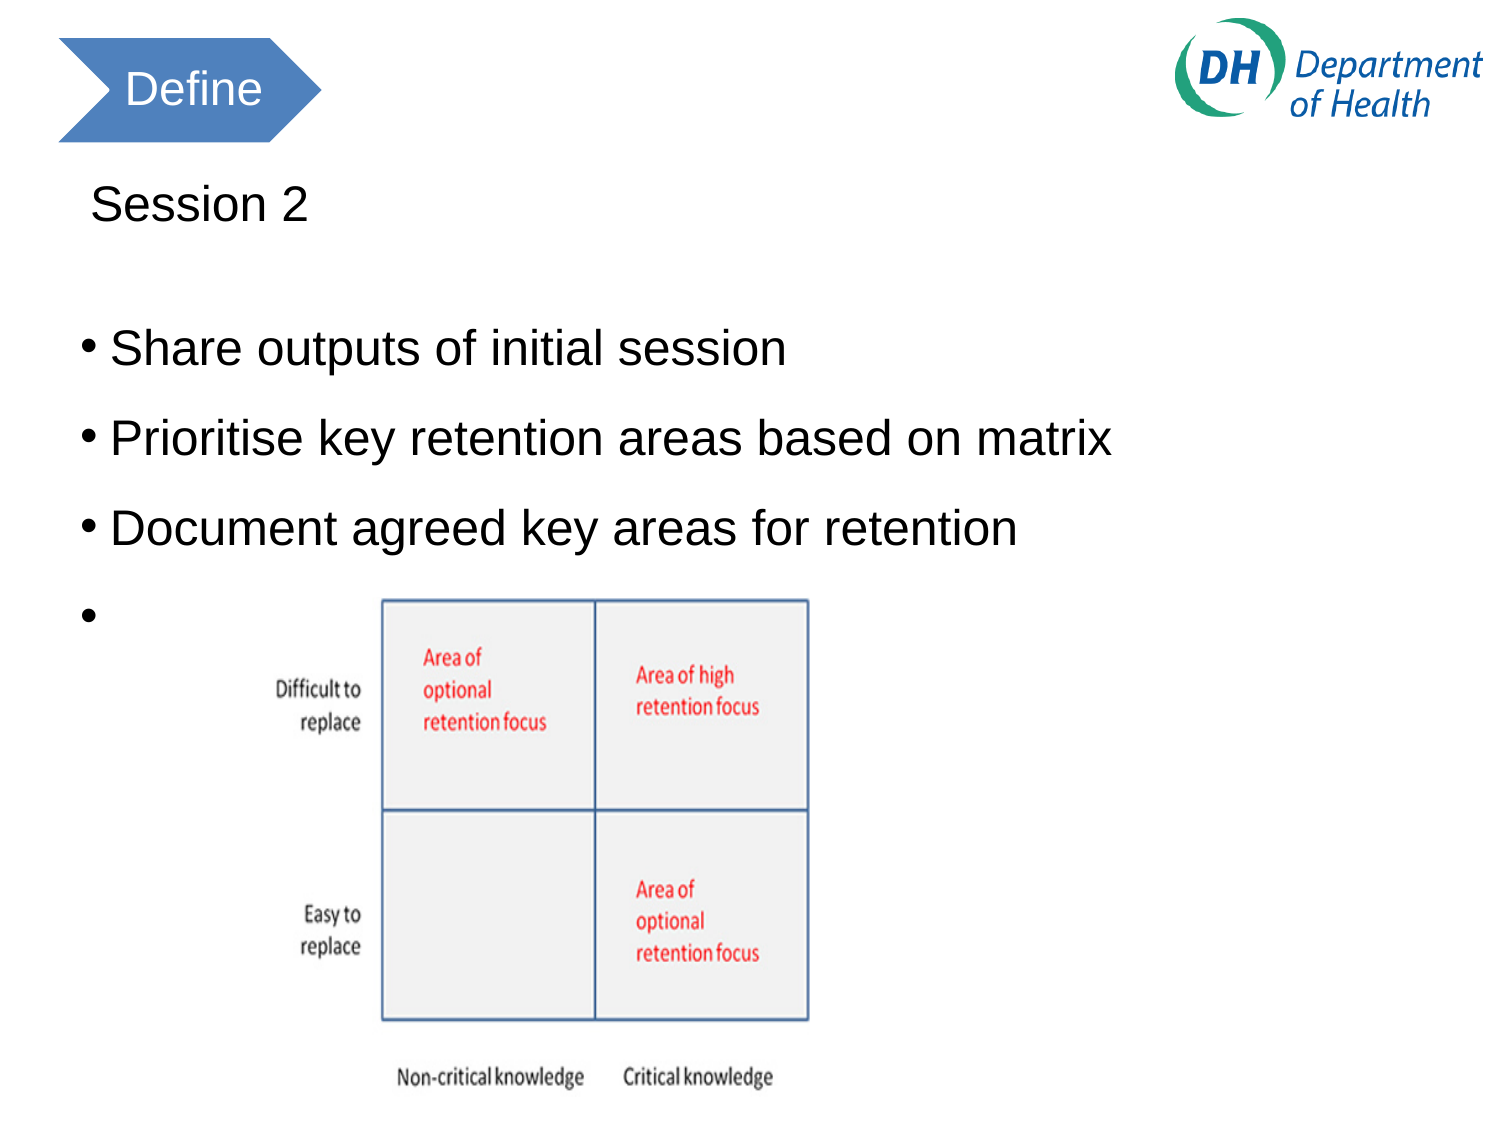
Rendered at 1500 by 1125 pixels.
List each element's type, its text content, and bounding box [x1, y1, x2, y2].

picture [1175, 19, 1483, 117]
picture [254, 597, 810, 1097]
text_box Define [53, 35, 325, 145]
text_box Share outputs of initial session Prioritise key retention areas based on matrix Document agreed key areas for retention [65, 278, 1329, 653]
title Session 2 [75, 162, 1426, 350]
